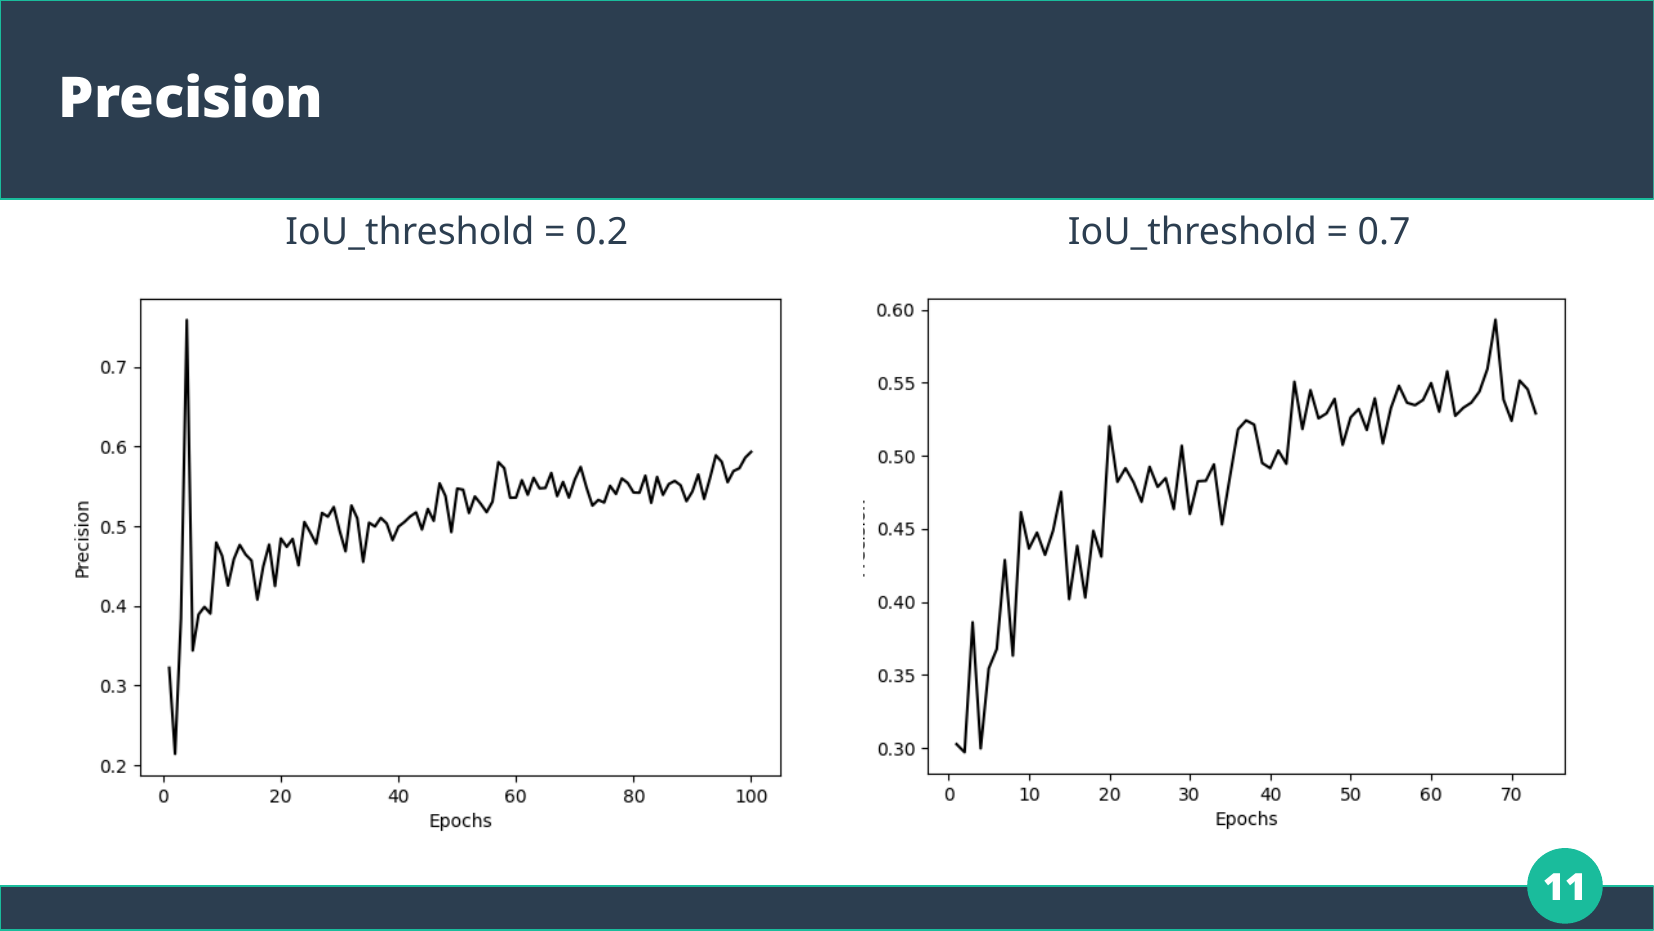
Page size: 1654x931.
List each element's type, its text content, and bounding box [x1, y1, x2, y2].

picture [37, 224, 1647, 844]
title Precision [59, 37, 1595, 156]
text_box IoU_threshold = 0.7 [975, 196, 1504, 263]
text_box IoU_threshold = 0.2 [138, 145, 776, 263]
